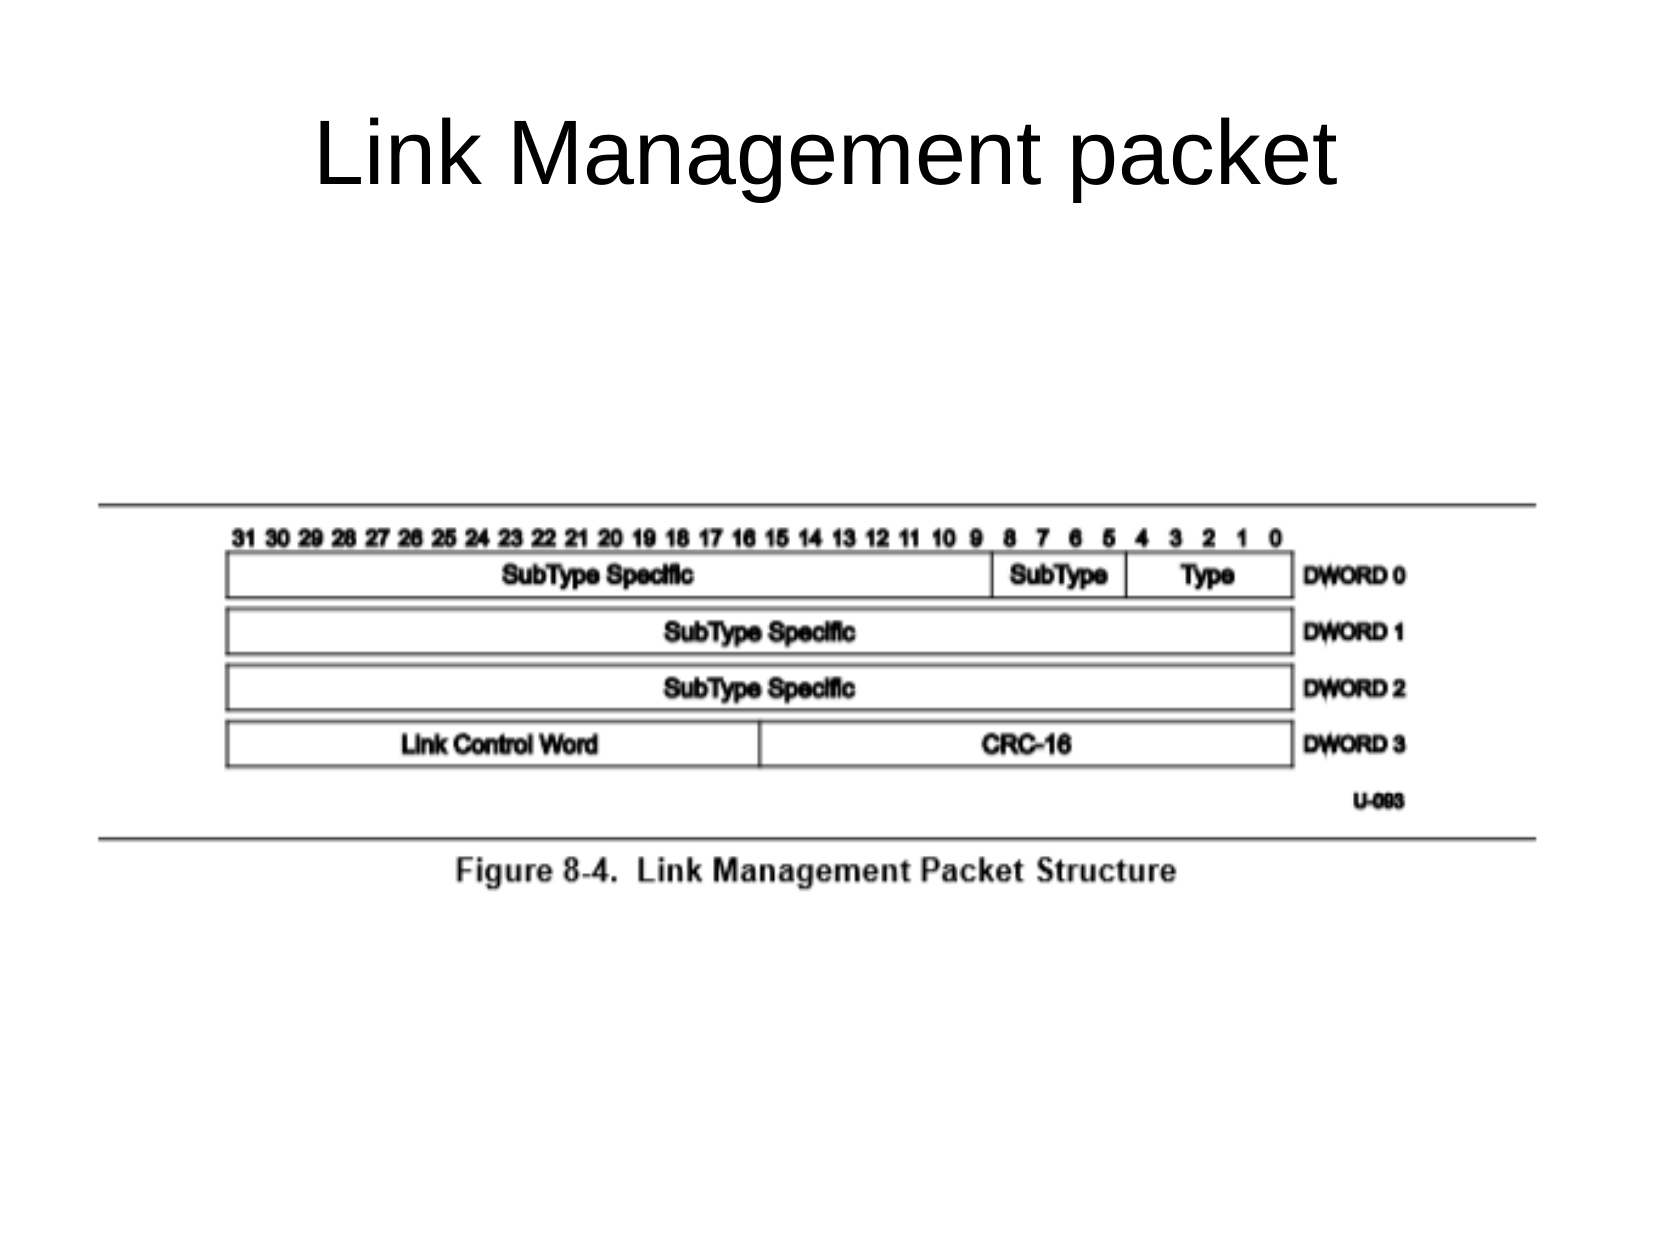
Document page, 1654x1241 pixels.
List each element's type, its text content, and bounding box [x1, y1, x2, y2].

picture [82, 487, 1571, 911]
title Link Management packet [82, 49, 1571, 257]
